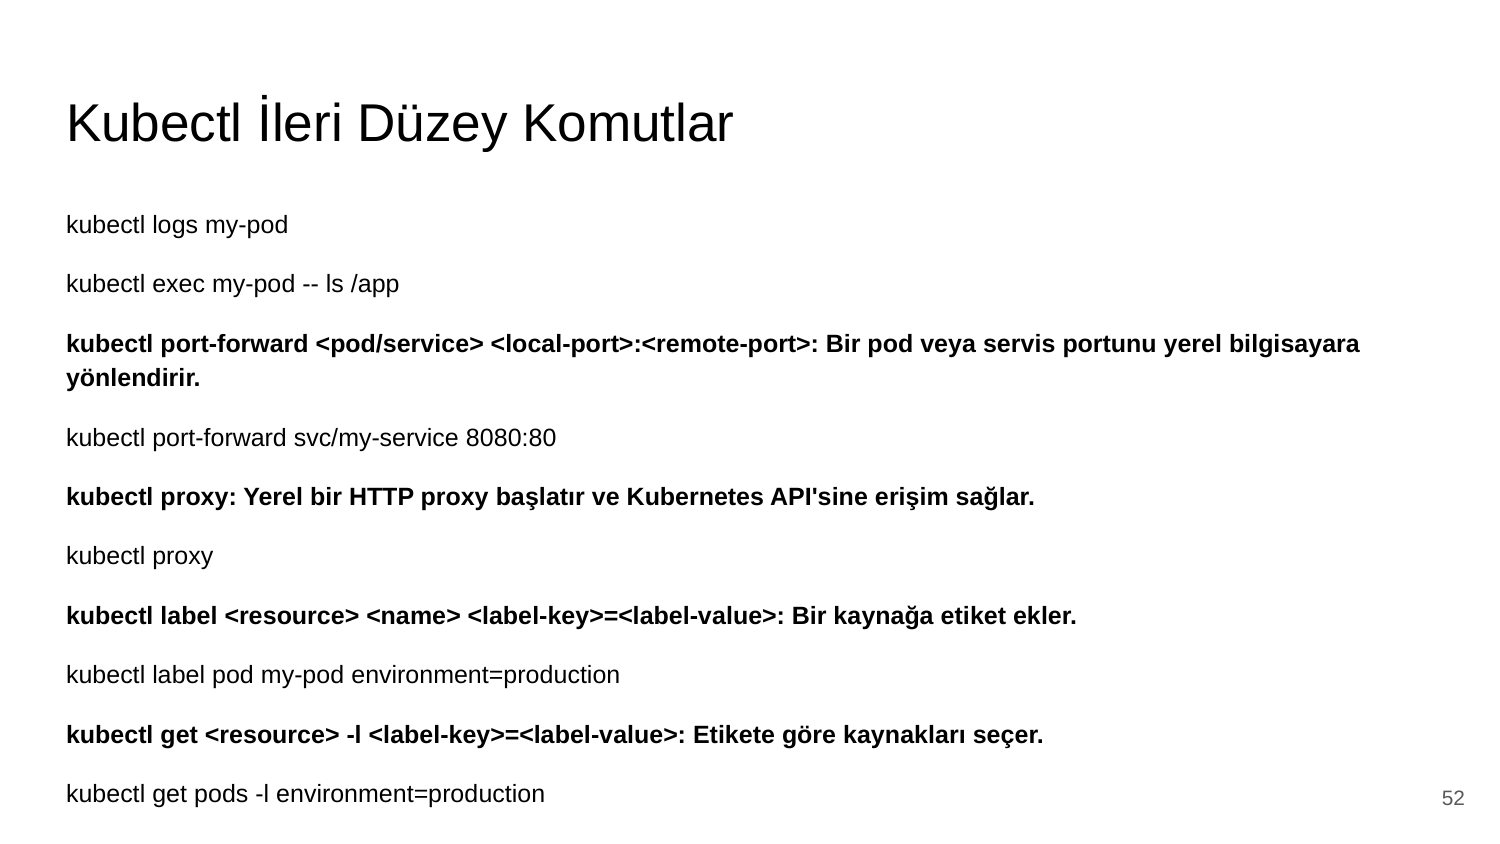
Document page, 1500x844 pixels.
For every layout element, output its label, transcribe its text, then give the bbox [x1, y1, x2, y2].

slide_number <number> [1389, 764, 1480, 830]
title Kubectl İleri Düzey Komutlar [51, 72, 1449, 167]
list kubectl logs my-pod kubectl exec my-pod -- ls /app kubectl port-forward <pod/service> <local-port>:<remote-port>: Bir pod veya servis portunu yerel bilgisayara yönlendirir. kubectl port-forward svc/my-service 8080:80 kubectl proxy: Yerel bir HTTP proxy başlatır ve Kubernetes API'sine erişim sağlar. kubectl proxy kubectl label <resource> <name> <label-key>=<label-value>: Bir kaynağa etiket ekler. kubectl label pod my-pod environment=production kubectl get <resource> -l <label-key>=<label-value>: Etikete göre kaynakları seçer. kubectl get pods -l environment=production [51, 189, 1449, 837]
